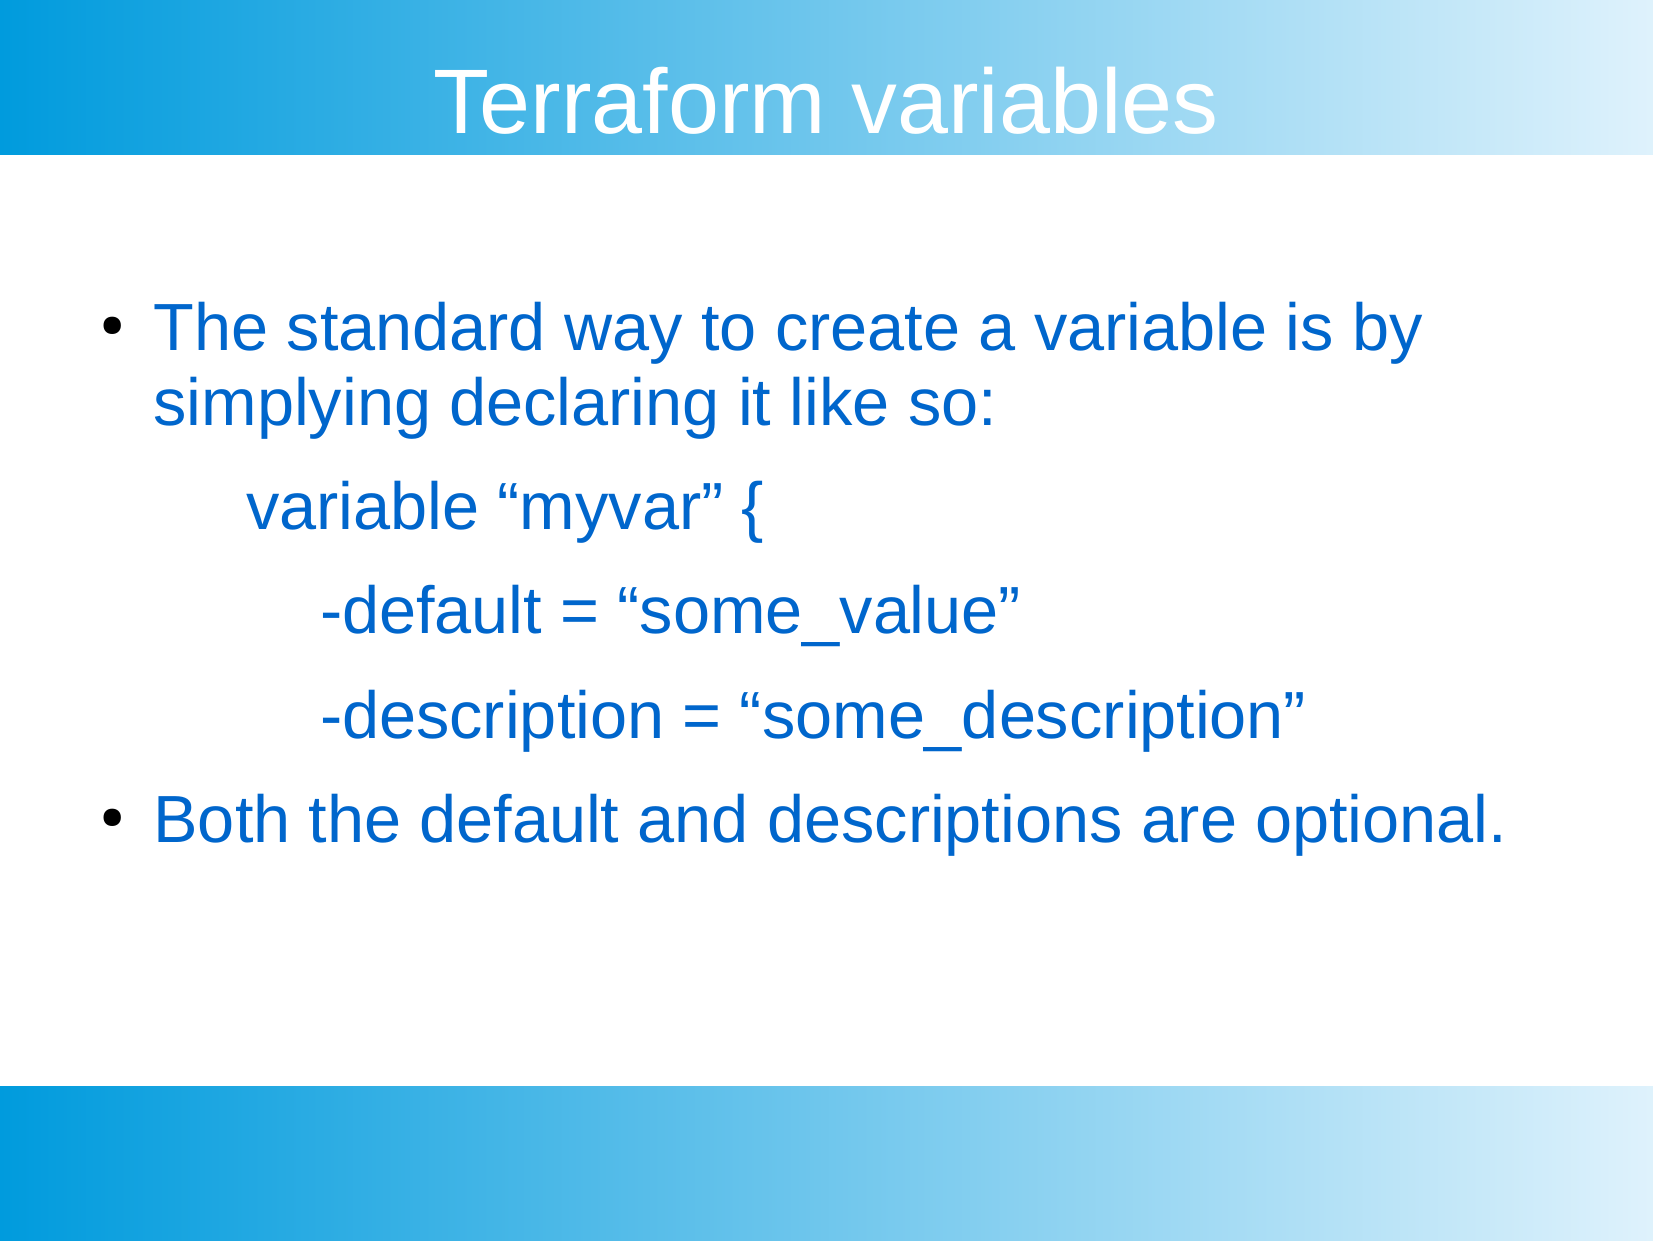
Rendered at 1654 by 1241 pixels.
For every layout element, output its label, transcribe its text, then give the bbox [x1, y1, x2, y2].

list The standard way to create a variable is by simplying declaring it like so: variable “myvar” { -default = “some_value” -description = “some_description” Both the default and descriptions are optional. [82, 290, 1571, 1010]
title Terraform variables [82, 49, 1571, 155]
